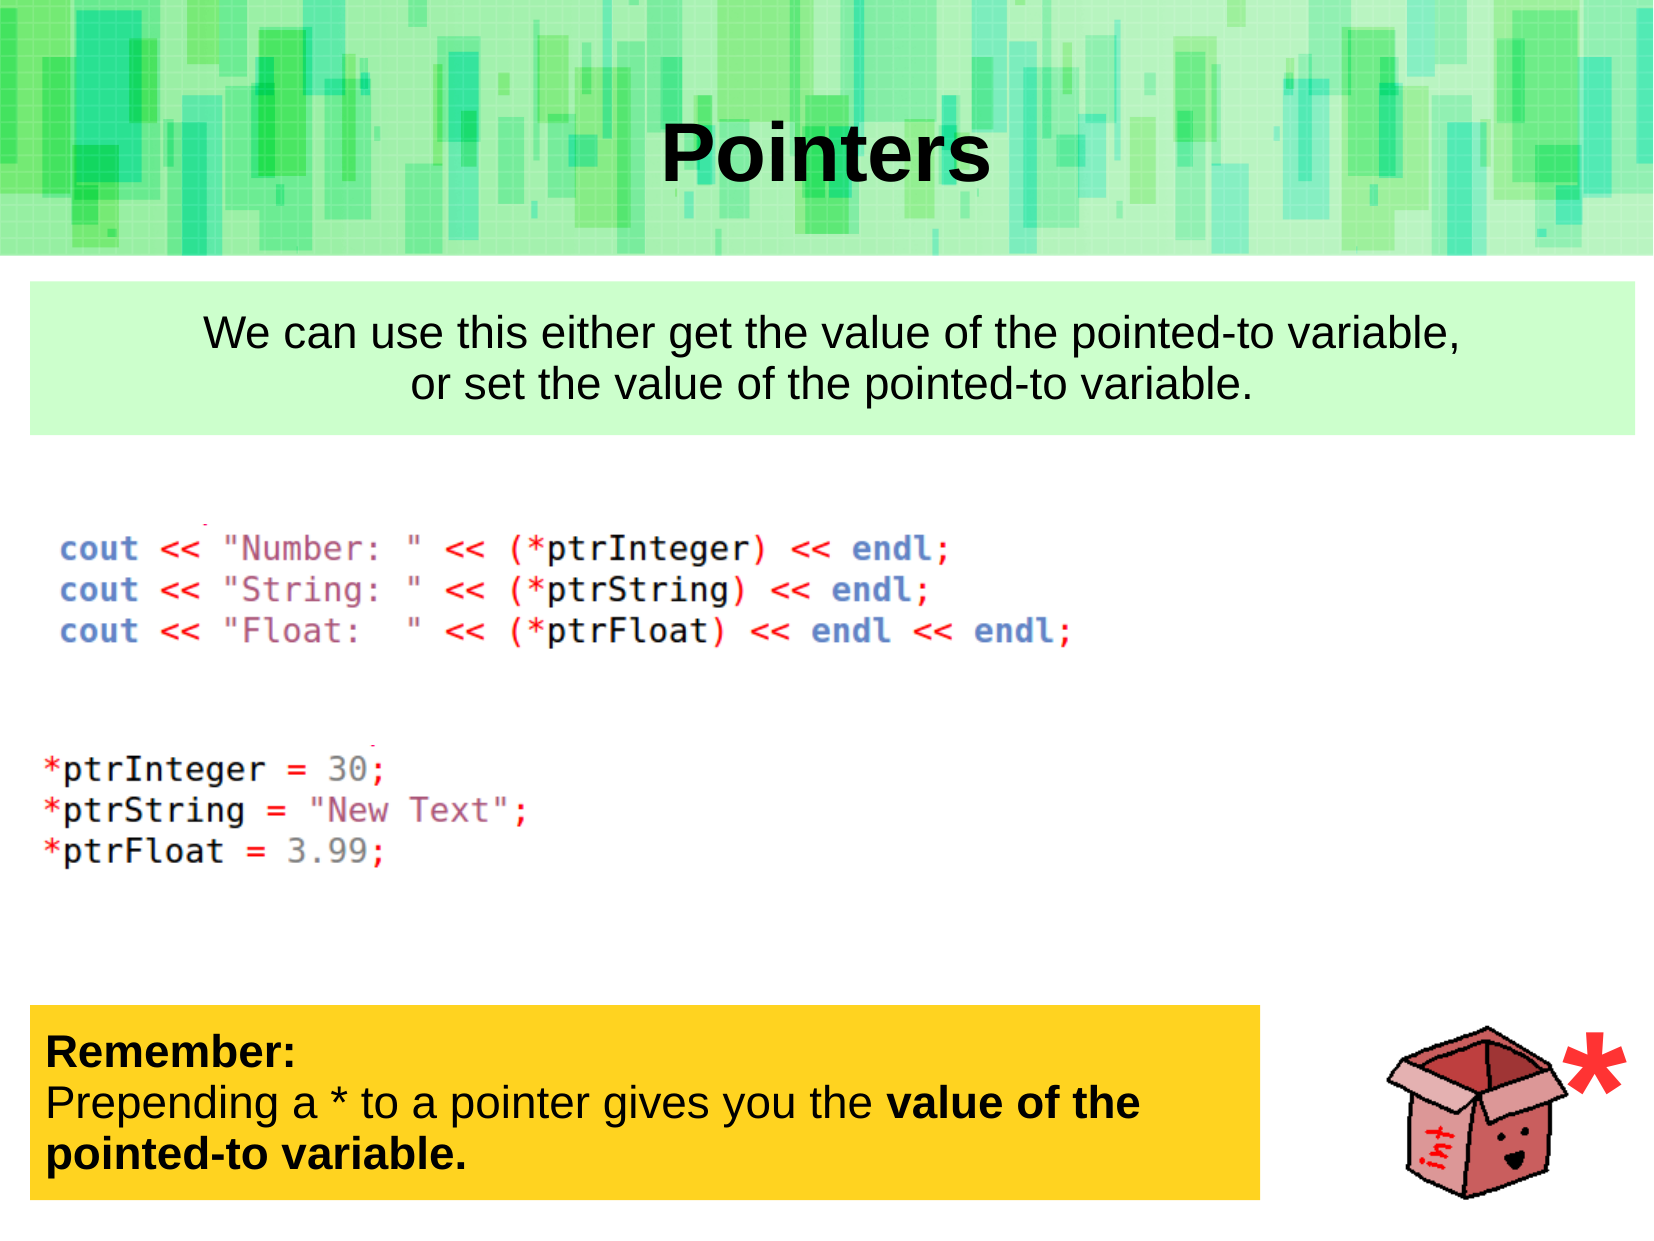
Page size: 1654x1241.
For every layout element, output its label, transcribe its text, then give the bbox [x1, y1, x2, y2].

title Pointers [82, 49, 1571, 257]
text_box * [1547, 989, 1637, 1191]
picture [0, 0, 1654, 1241]
text_box Remember: Prepending a * to a pointer gives you the value of the pointed-to variable. [30, 1005, 1261, 1201]
text_box We can use this either get the value of the pointed-to variable, or set the value of the pointed-to variable. [30, 281, 1636, 436]
